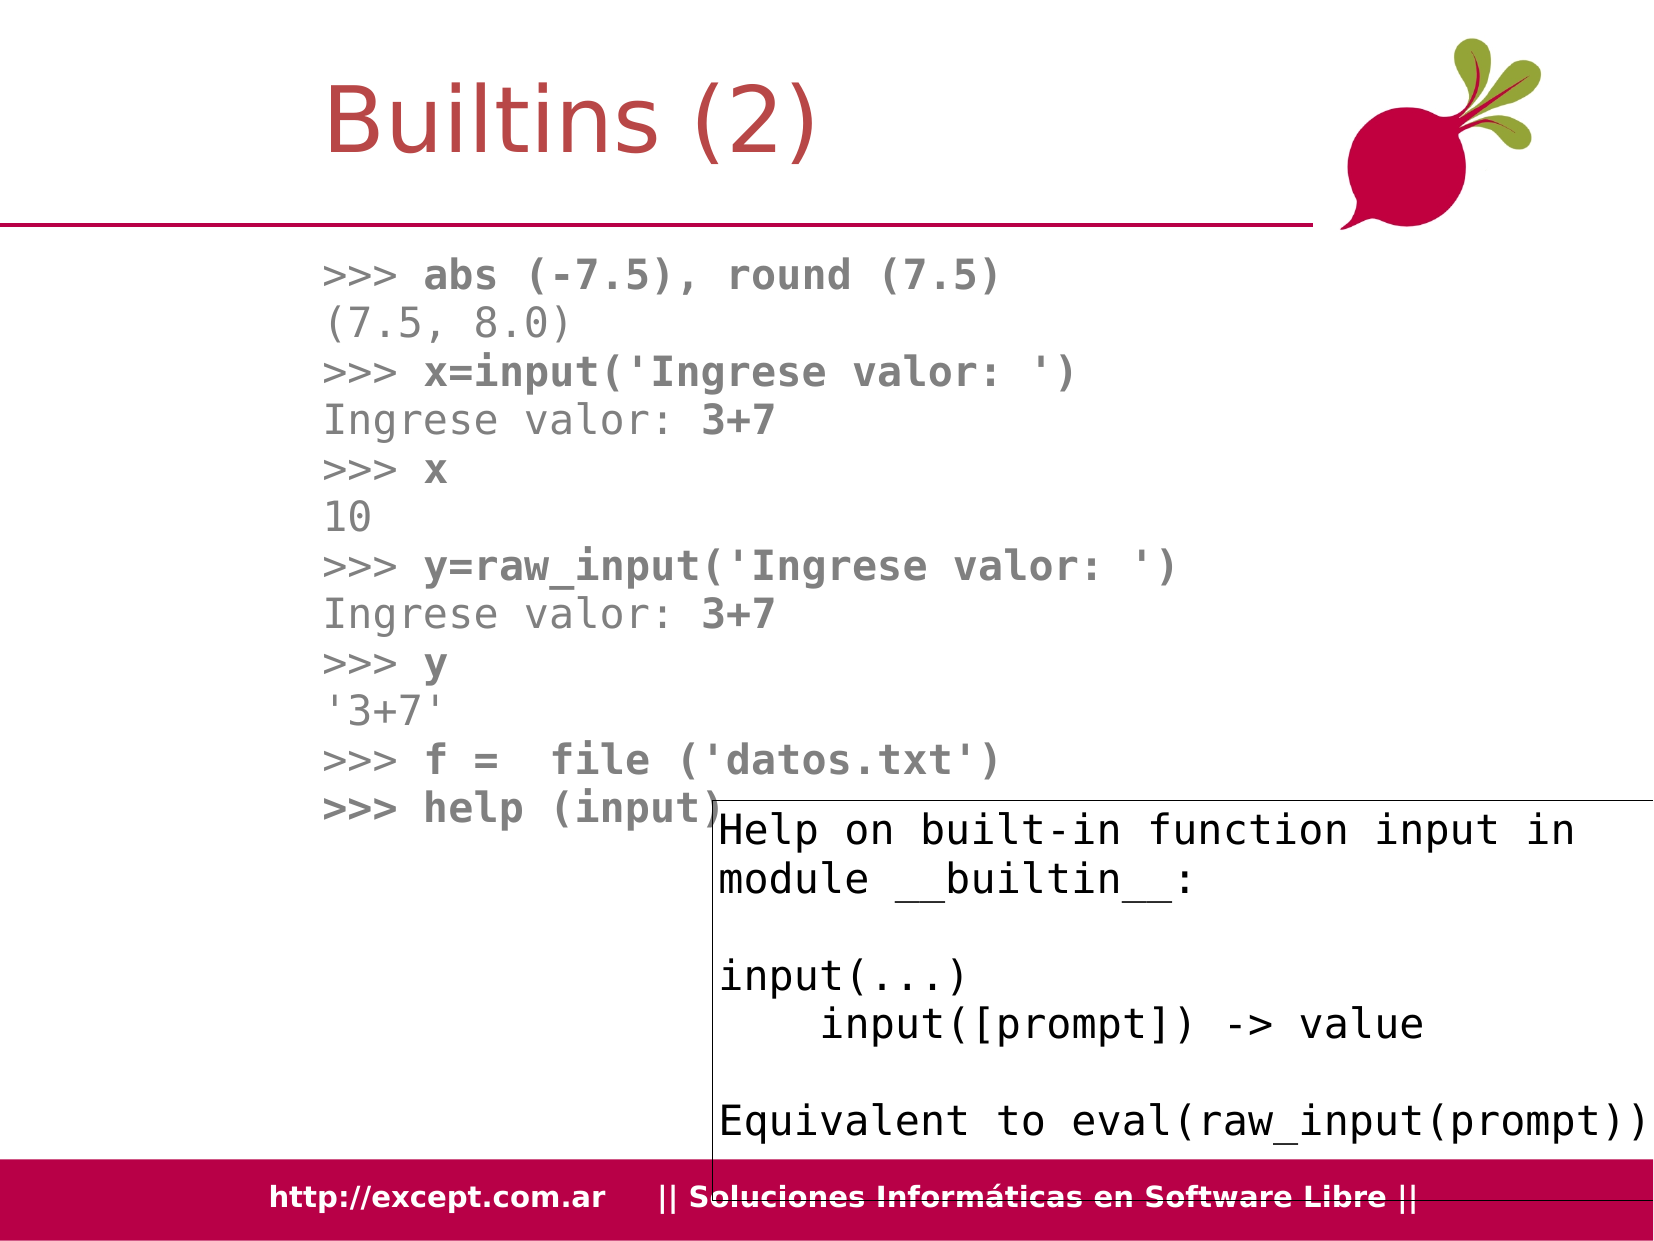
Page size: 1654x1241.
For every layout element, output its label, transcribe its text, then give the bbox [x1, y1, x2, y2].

picture [1330, 177, 1556, 237]
title Builtins (2) [322, 65, 1565, 177]
text_box Help on built-in function input in module __builtin__: input(...) input([prompt]) -> value Equivalent to eval(raw_input(prompt)). [712, 800, 1653, 1201]
picture [1330, 23, 1556, 65]
list >>> abs (-7.5), round (7.5) (7.5, 8.0) >>> x=input('Ingrese valor: ') Ingrese valor: 3+7 >>> x 10 >>> y=raw_input('Ingrese valor: ') Ingrese valor: 3+7 >>> y '3+7' >>> f = file ('datos.txt') >>> help (input) [322, 250, 1565, 1175]
